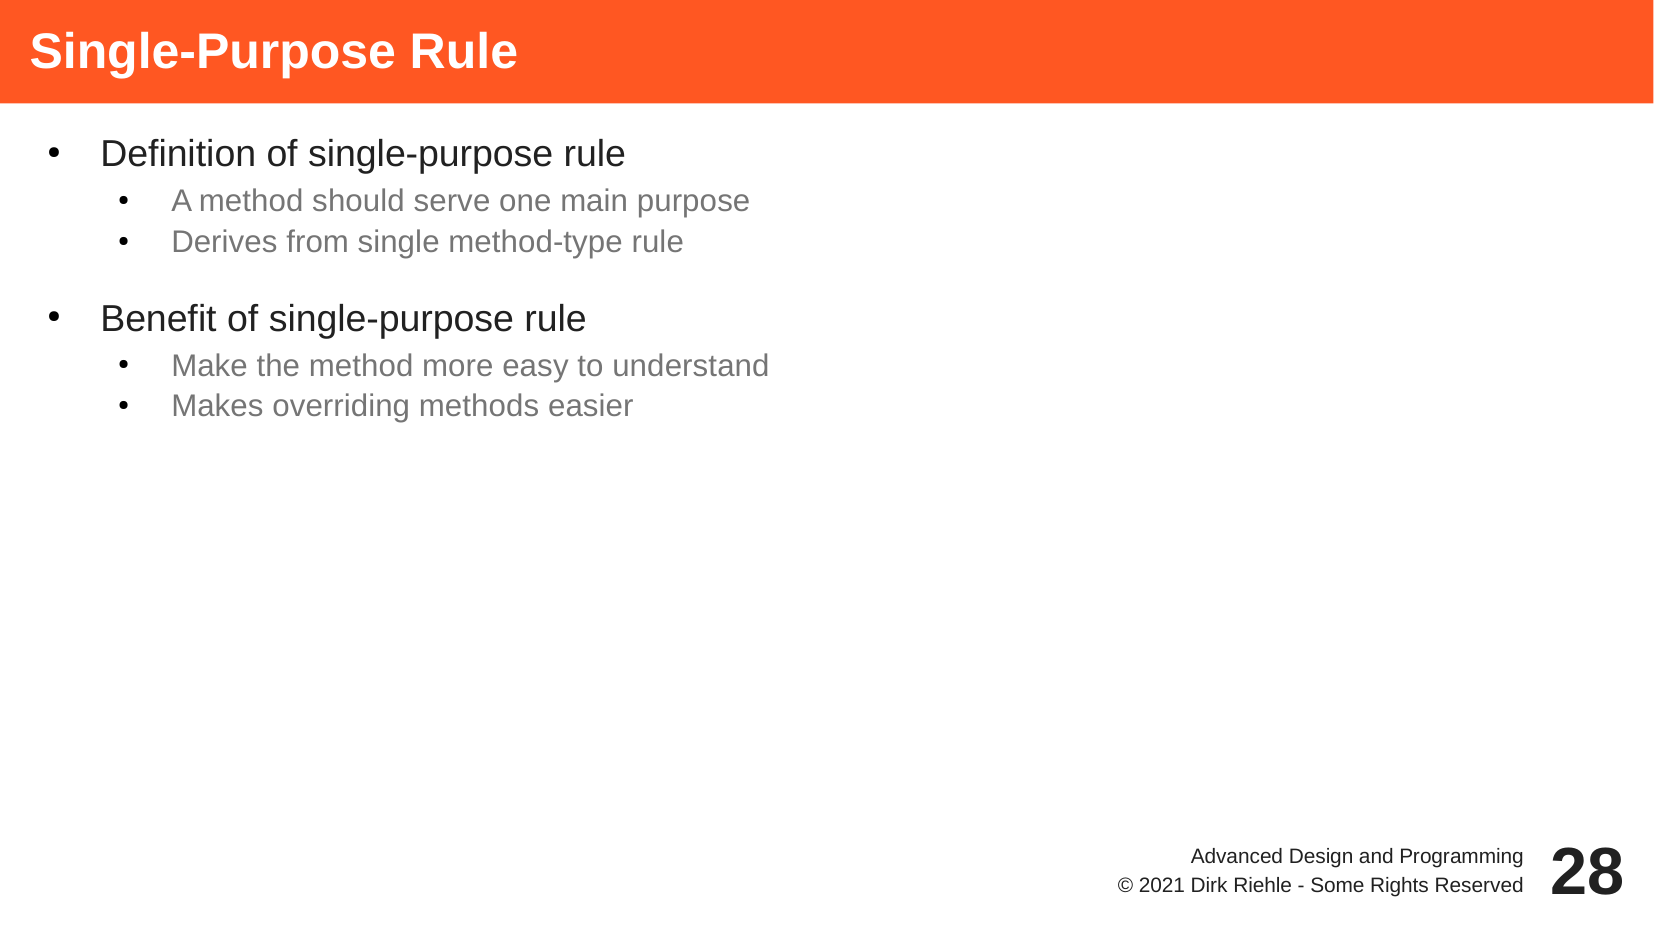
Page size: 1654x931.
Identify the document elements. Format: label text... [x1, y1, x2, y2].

list Definition of single-purpose rule A method should serve one main purpose Derives from single method-type rule Benefit of single-purpose rule Make the method more easy to understand Makes overriding methods easier [29, 132, 1625, 813]
title Single-Purpose Rule [0, 0, 1654, 104]
